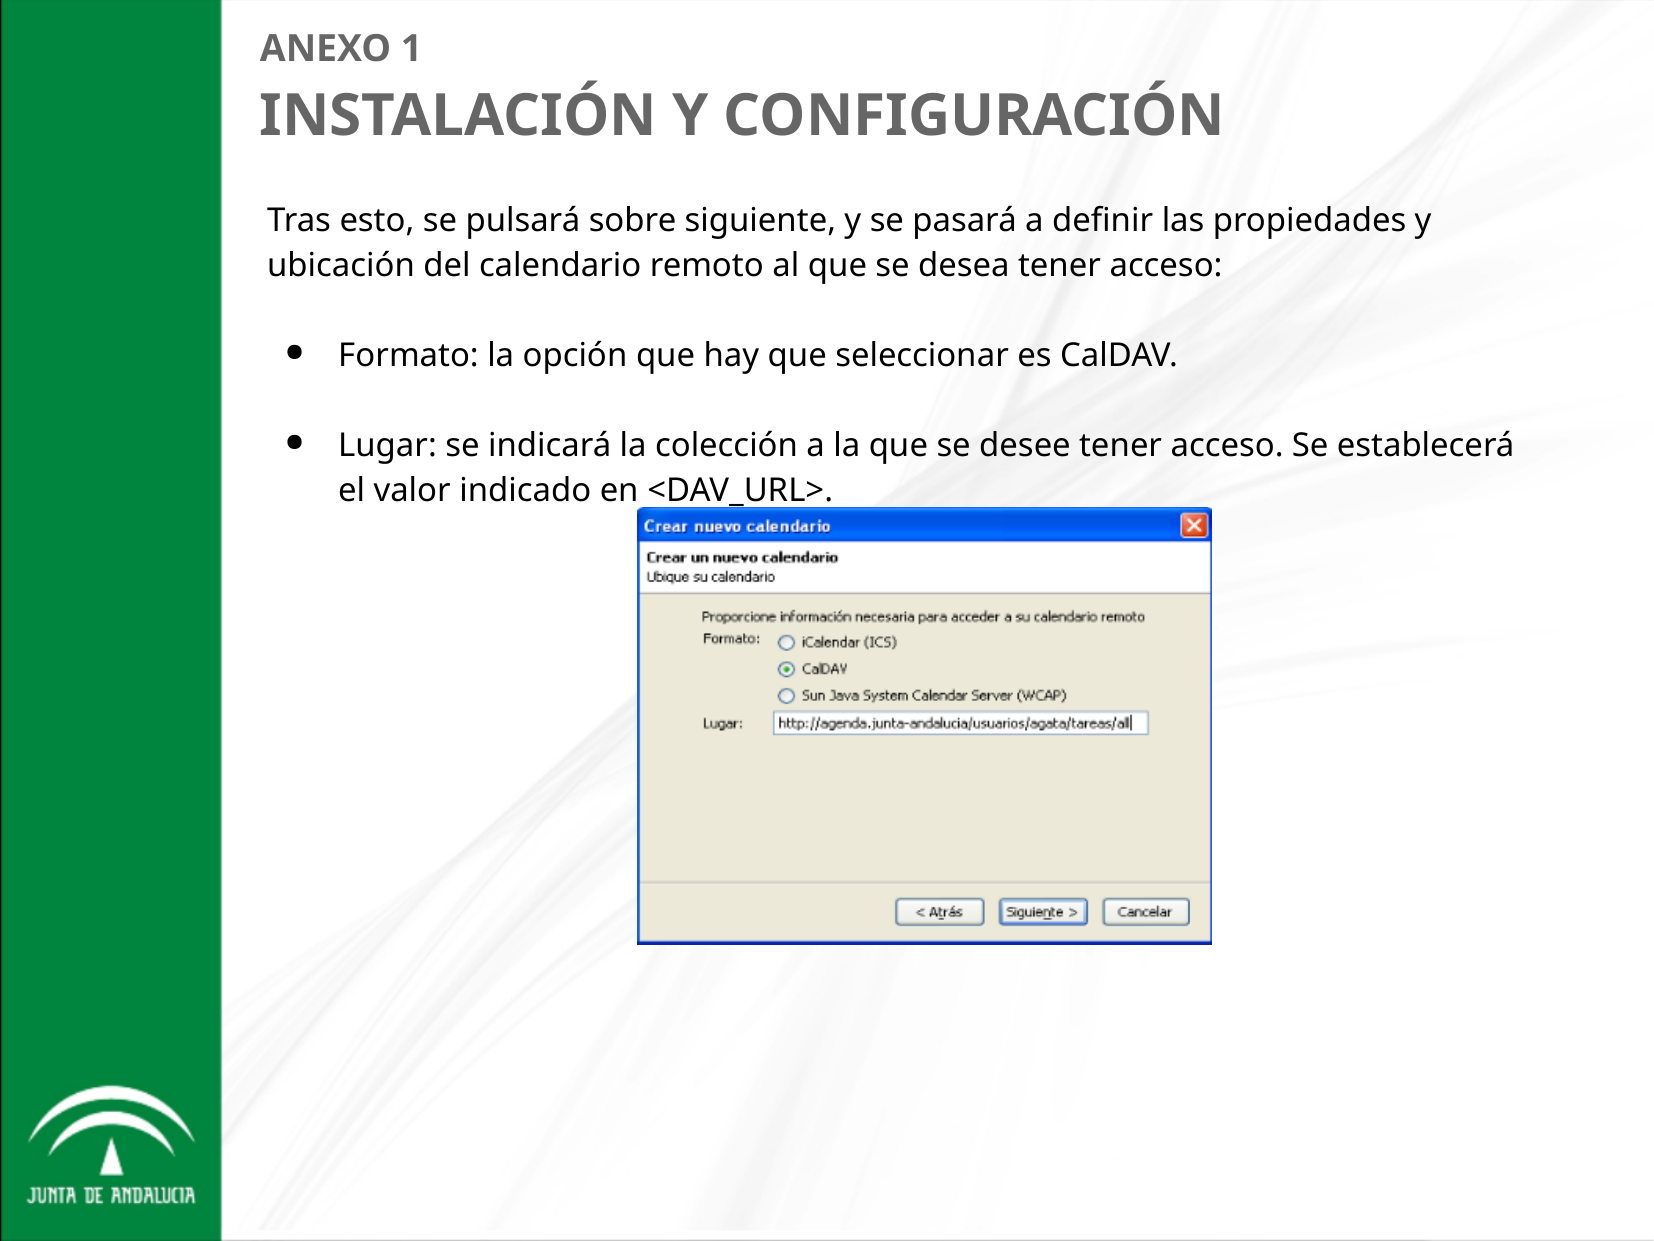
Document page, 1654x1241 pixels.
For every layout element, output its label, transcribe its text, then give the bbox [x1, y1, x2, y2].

picture [0, 0, 1654, 1241]
text_box Tras esto, se pulsará sobre siguiente, y se pasará a definir las propiedades y ubicación del calendario remoto al que se desea tener acceso: Formato: la opción que hay que seleccionar es CalDAV. Lugar: se indicará la colección a la que se desee tener acceso. Se establecerá el valor indicado en <DAV_URL>. [252, 188, 1560, 514]
title ANEXO 1 INSTALACIÓN Y CONFIGURACIÓN [259, 30, 1577, 143]
